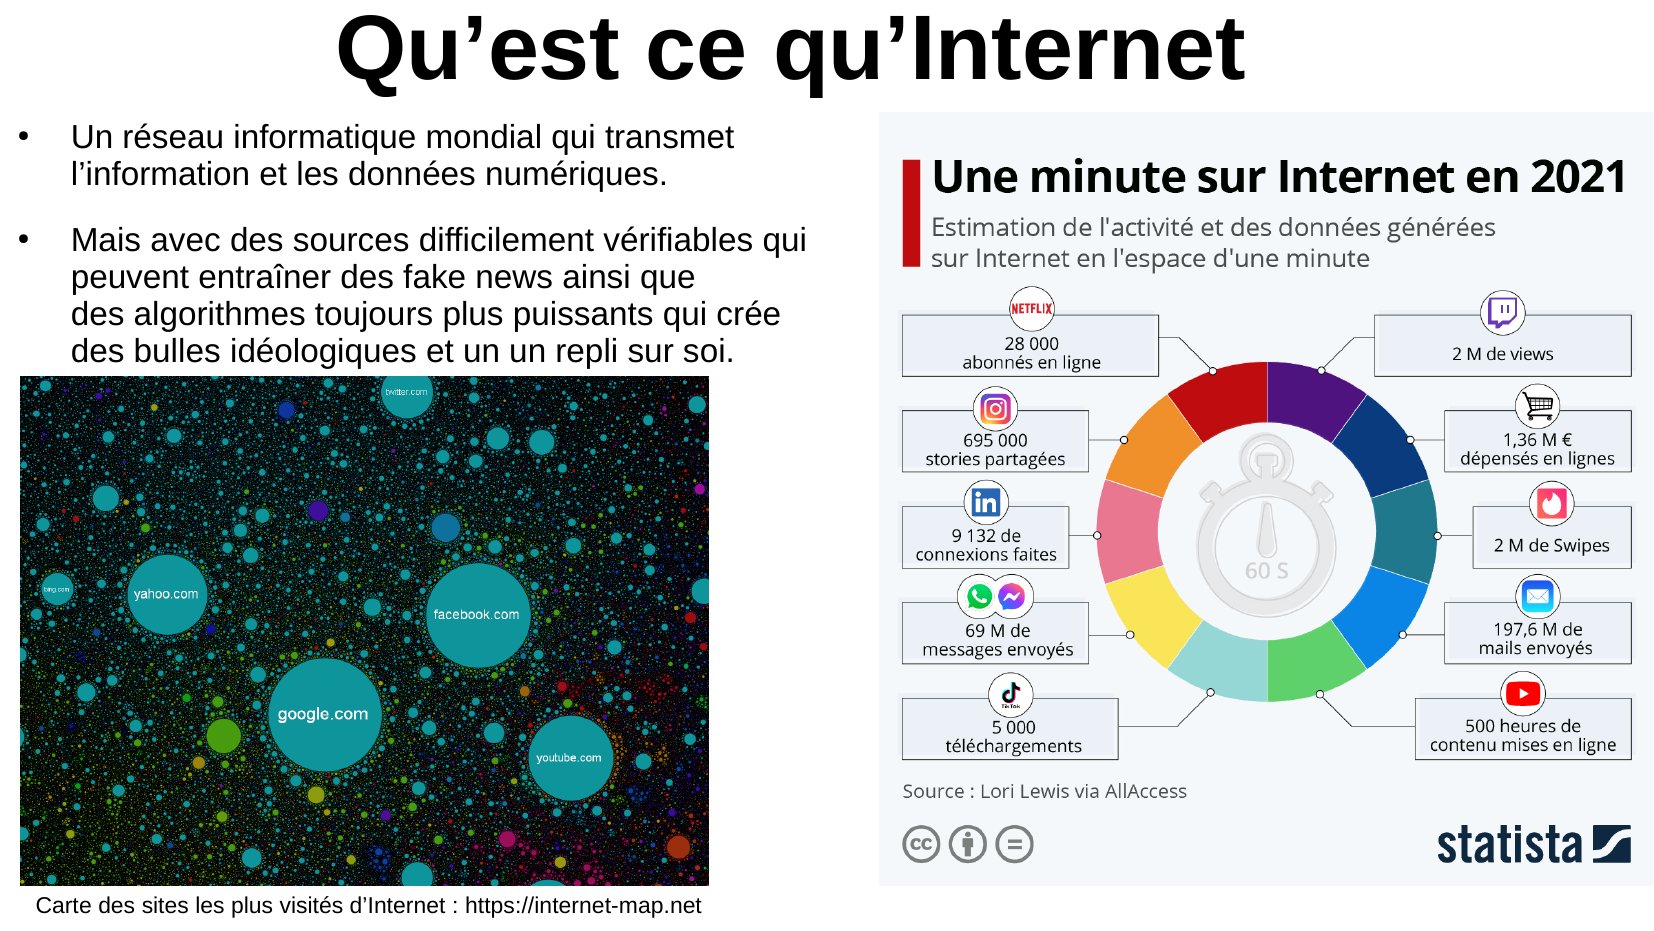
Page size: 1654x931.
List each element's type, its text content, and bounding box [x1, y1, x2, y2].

picture [20, 376, 709, 885]
title Qu’est ce qu’Internet [47, 0, 1536, 118]
picture [879, 112, 1654, 886]
list Un réseau informatique mondial qui transmet l’information et les données numériques. Mais avec des sources difficilement vérifiables qui peuvent entraîner des fake news ainsi que des algorithmes toujours plus puissants qui crée des bulles idéologiques et un un repli sur soi. [0, 118, 879, 658]
text_box Carte des sites les plus visités d’Internet : https://internet-map.net [20, 885, 739, 931]
